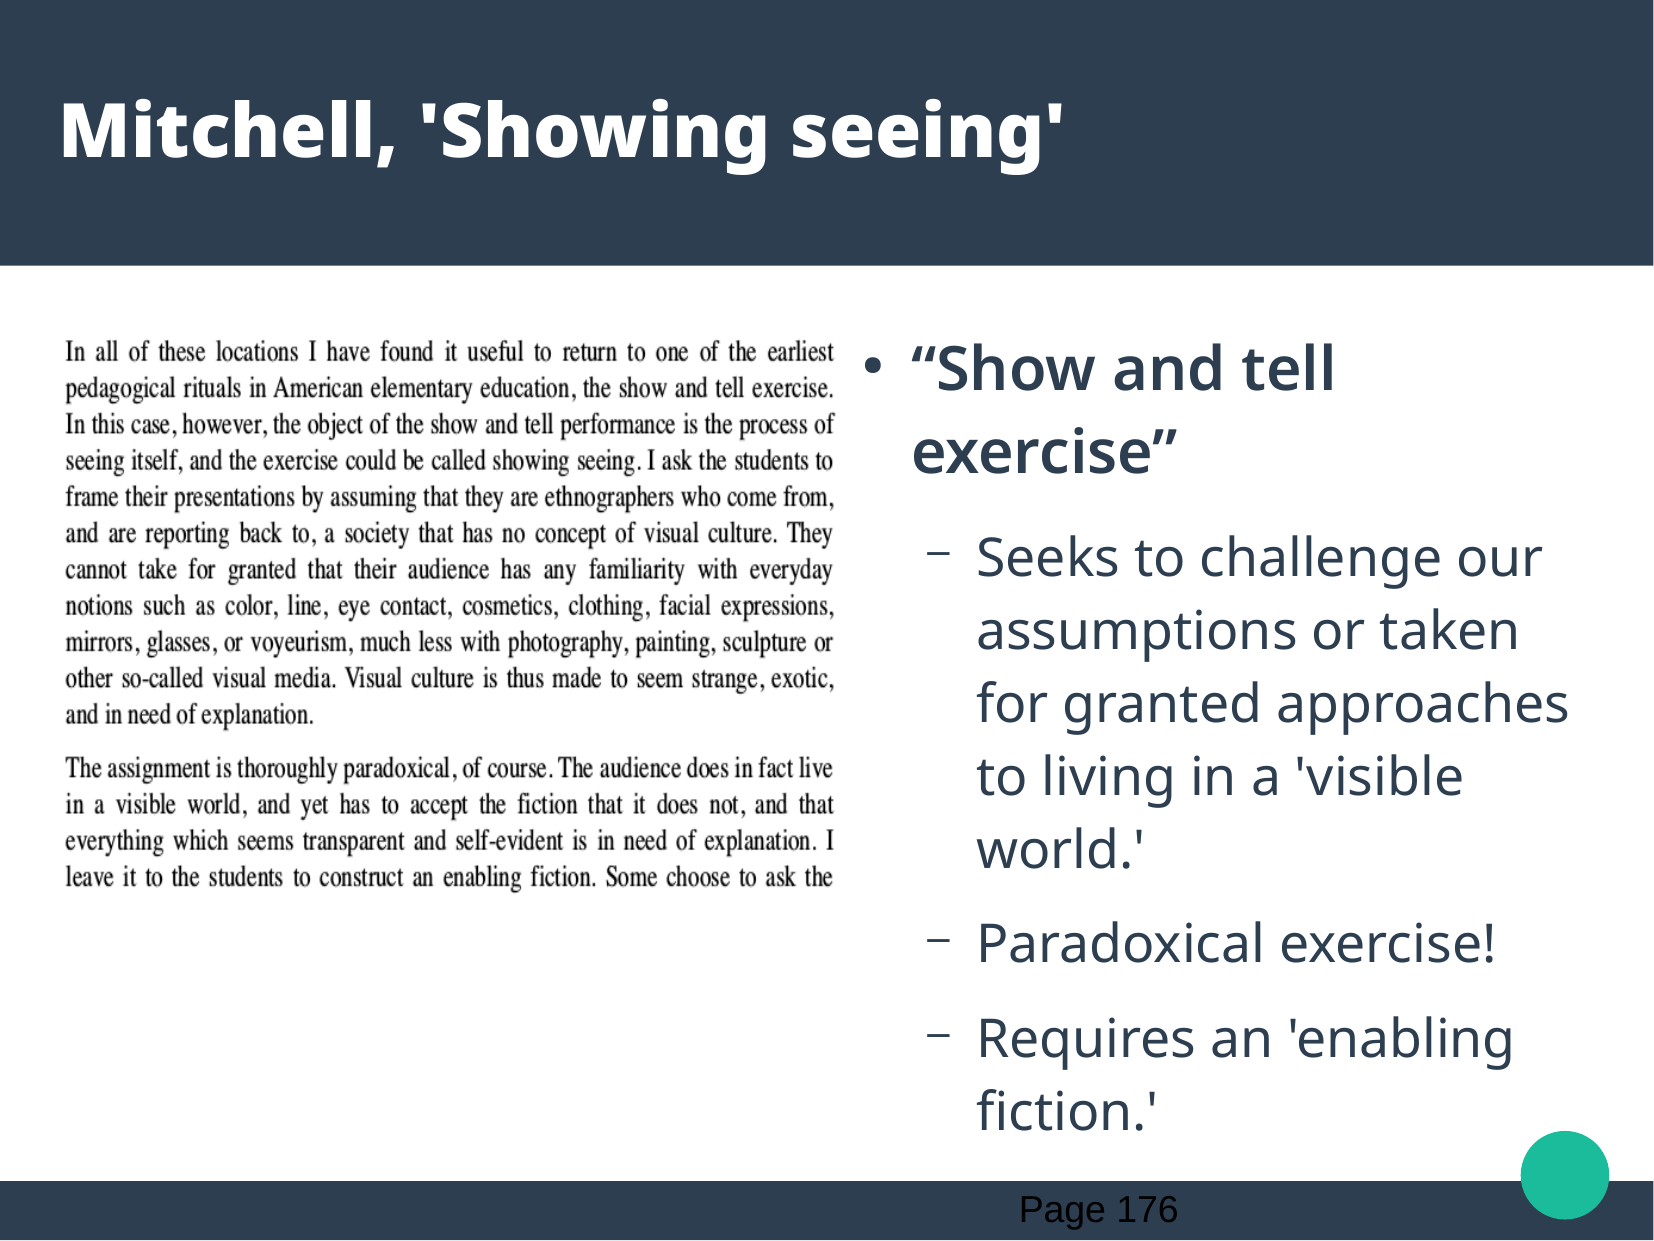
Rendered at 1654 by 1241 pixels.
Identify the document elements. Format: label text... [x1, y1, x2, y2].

list “Show and tell exercise” Seeks to challenge our assumptions or taken for granted approaches to living in a 'visible world.' Paradoxical exercise! Requires an 'enabling fiction.' [845, 324, 1596, 1152]
picture [18, 328, 845, 910]
text_box Page 176 [1003, 1181, 1217, 1238]
title Mitchell, 'Showing seeing' [59, 49, 1595, 207]
